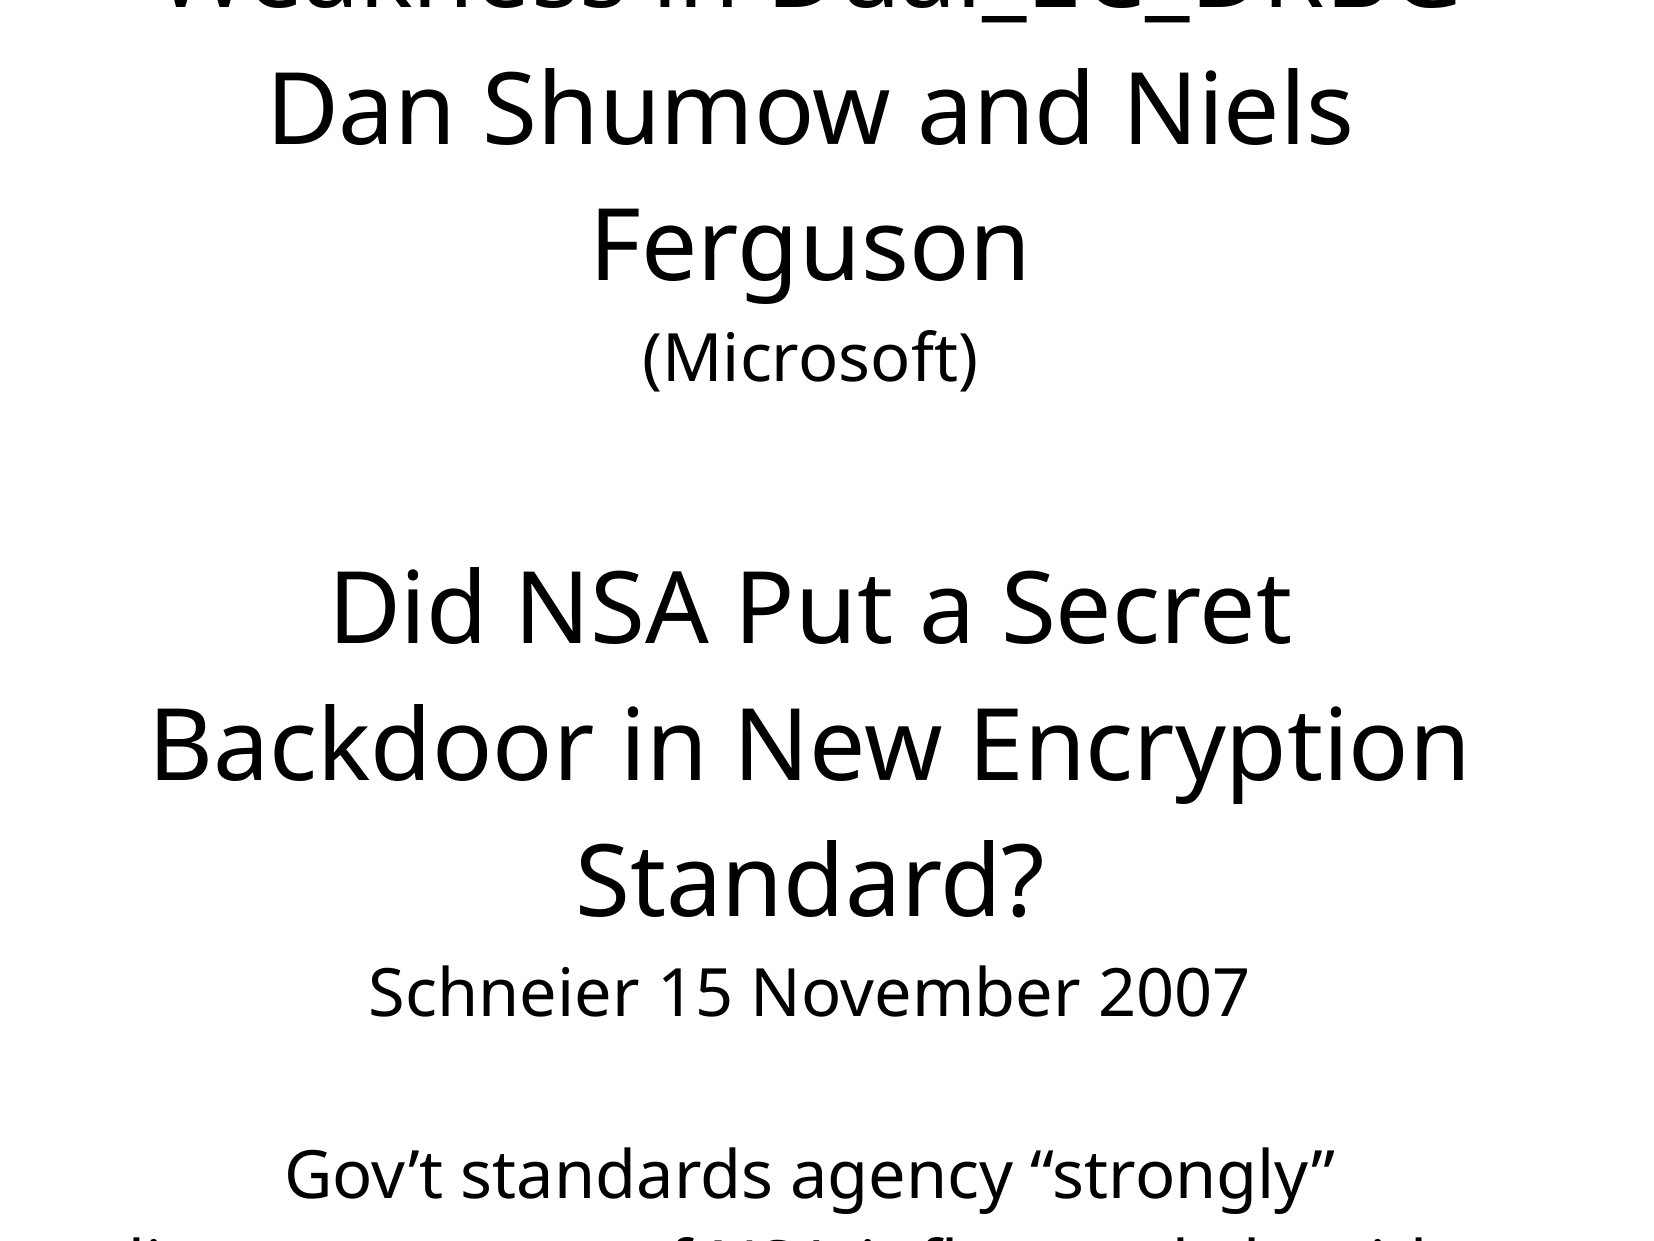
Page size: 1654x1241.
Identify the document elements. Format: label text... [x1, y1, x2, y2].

text_box Weakness in Dual_EC_DRBG Dan Shumow and Niels Ferguson (Microsoft) Did NSA Put a Secret Backdoor in New Encryption Standard? Schneier 15 November 2007 Gov’t standards agency “strongly” discourages use of NSA-influenced algorithm 13 September 2013 [82, 137, 1538, 1163]
